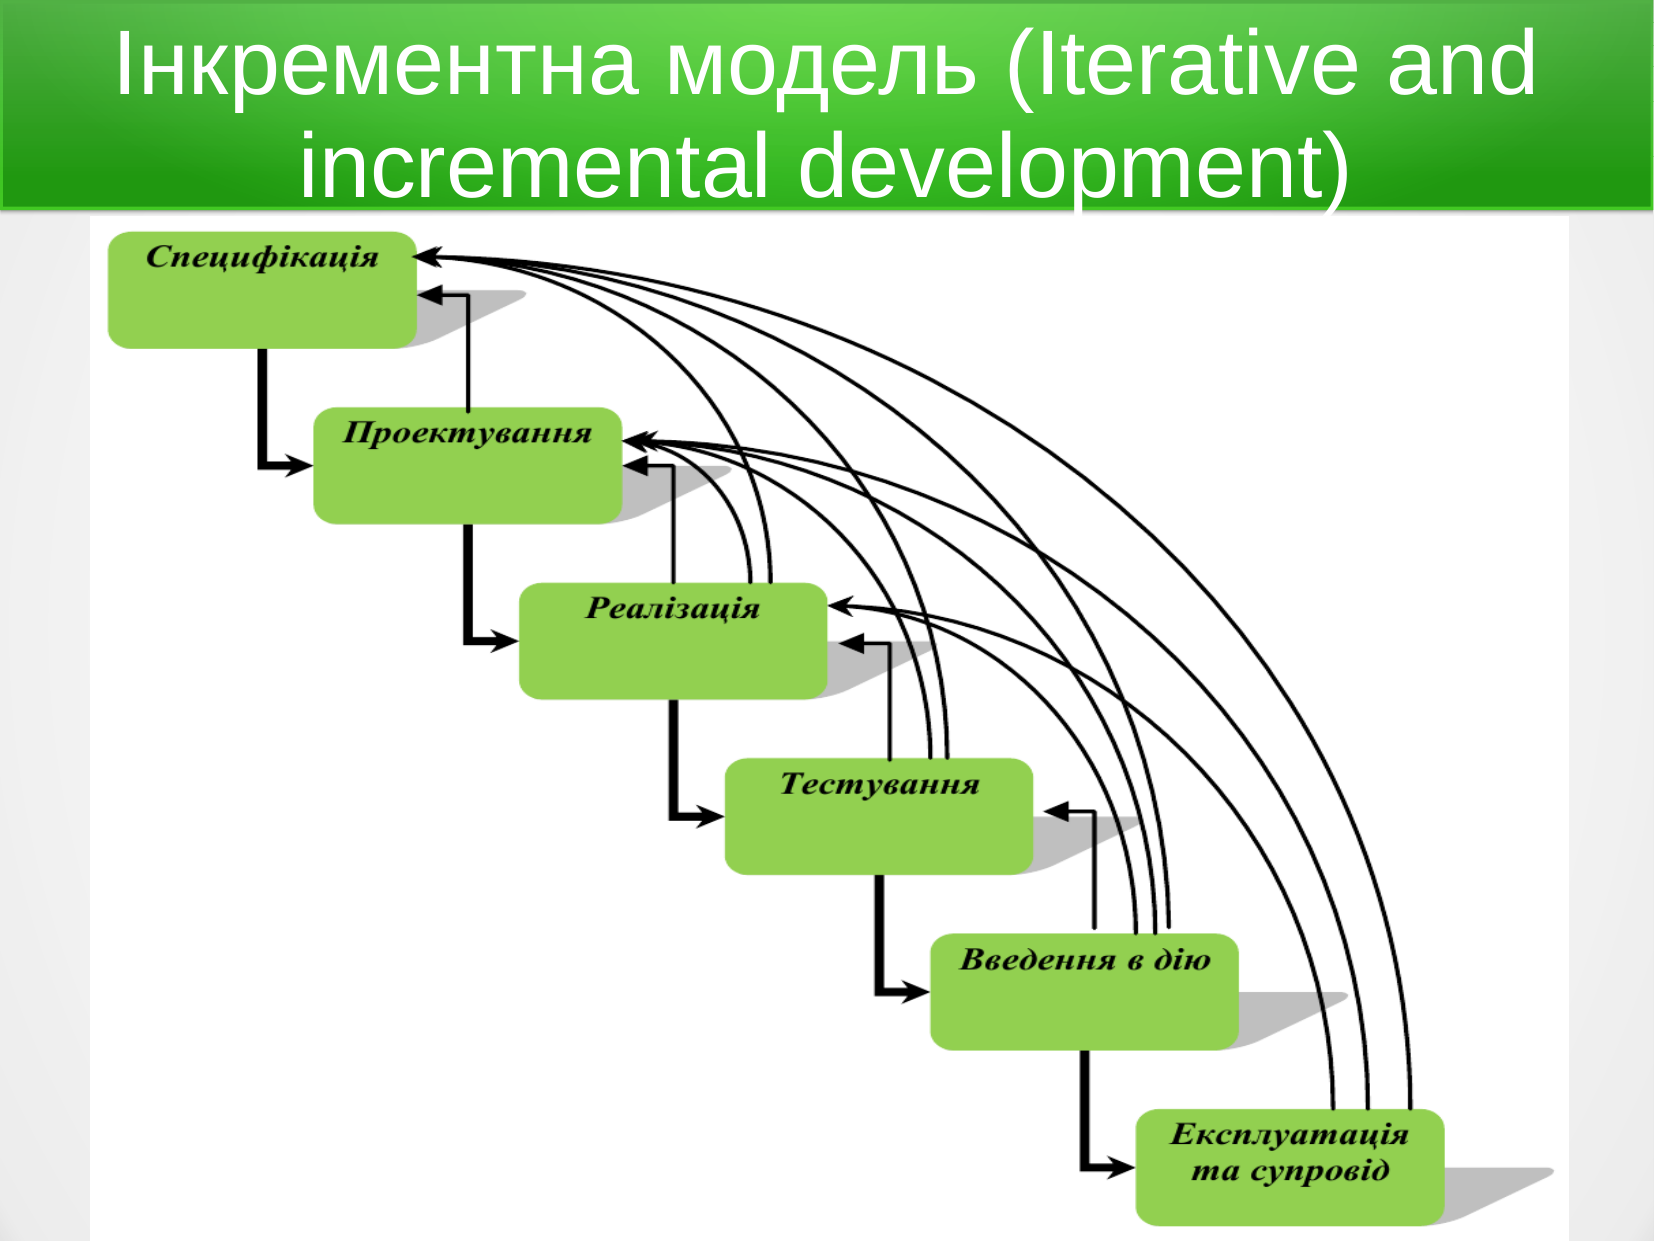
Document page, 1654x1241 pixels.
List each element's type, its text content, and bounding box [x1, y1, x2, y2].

picture [90, 216, 1569, 1241]
title Інкрементна модель (Iterative and incremental development) [82, 11, 1571, 217]
